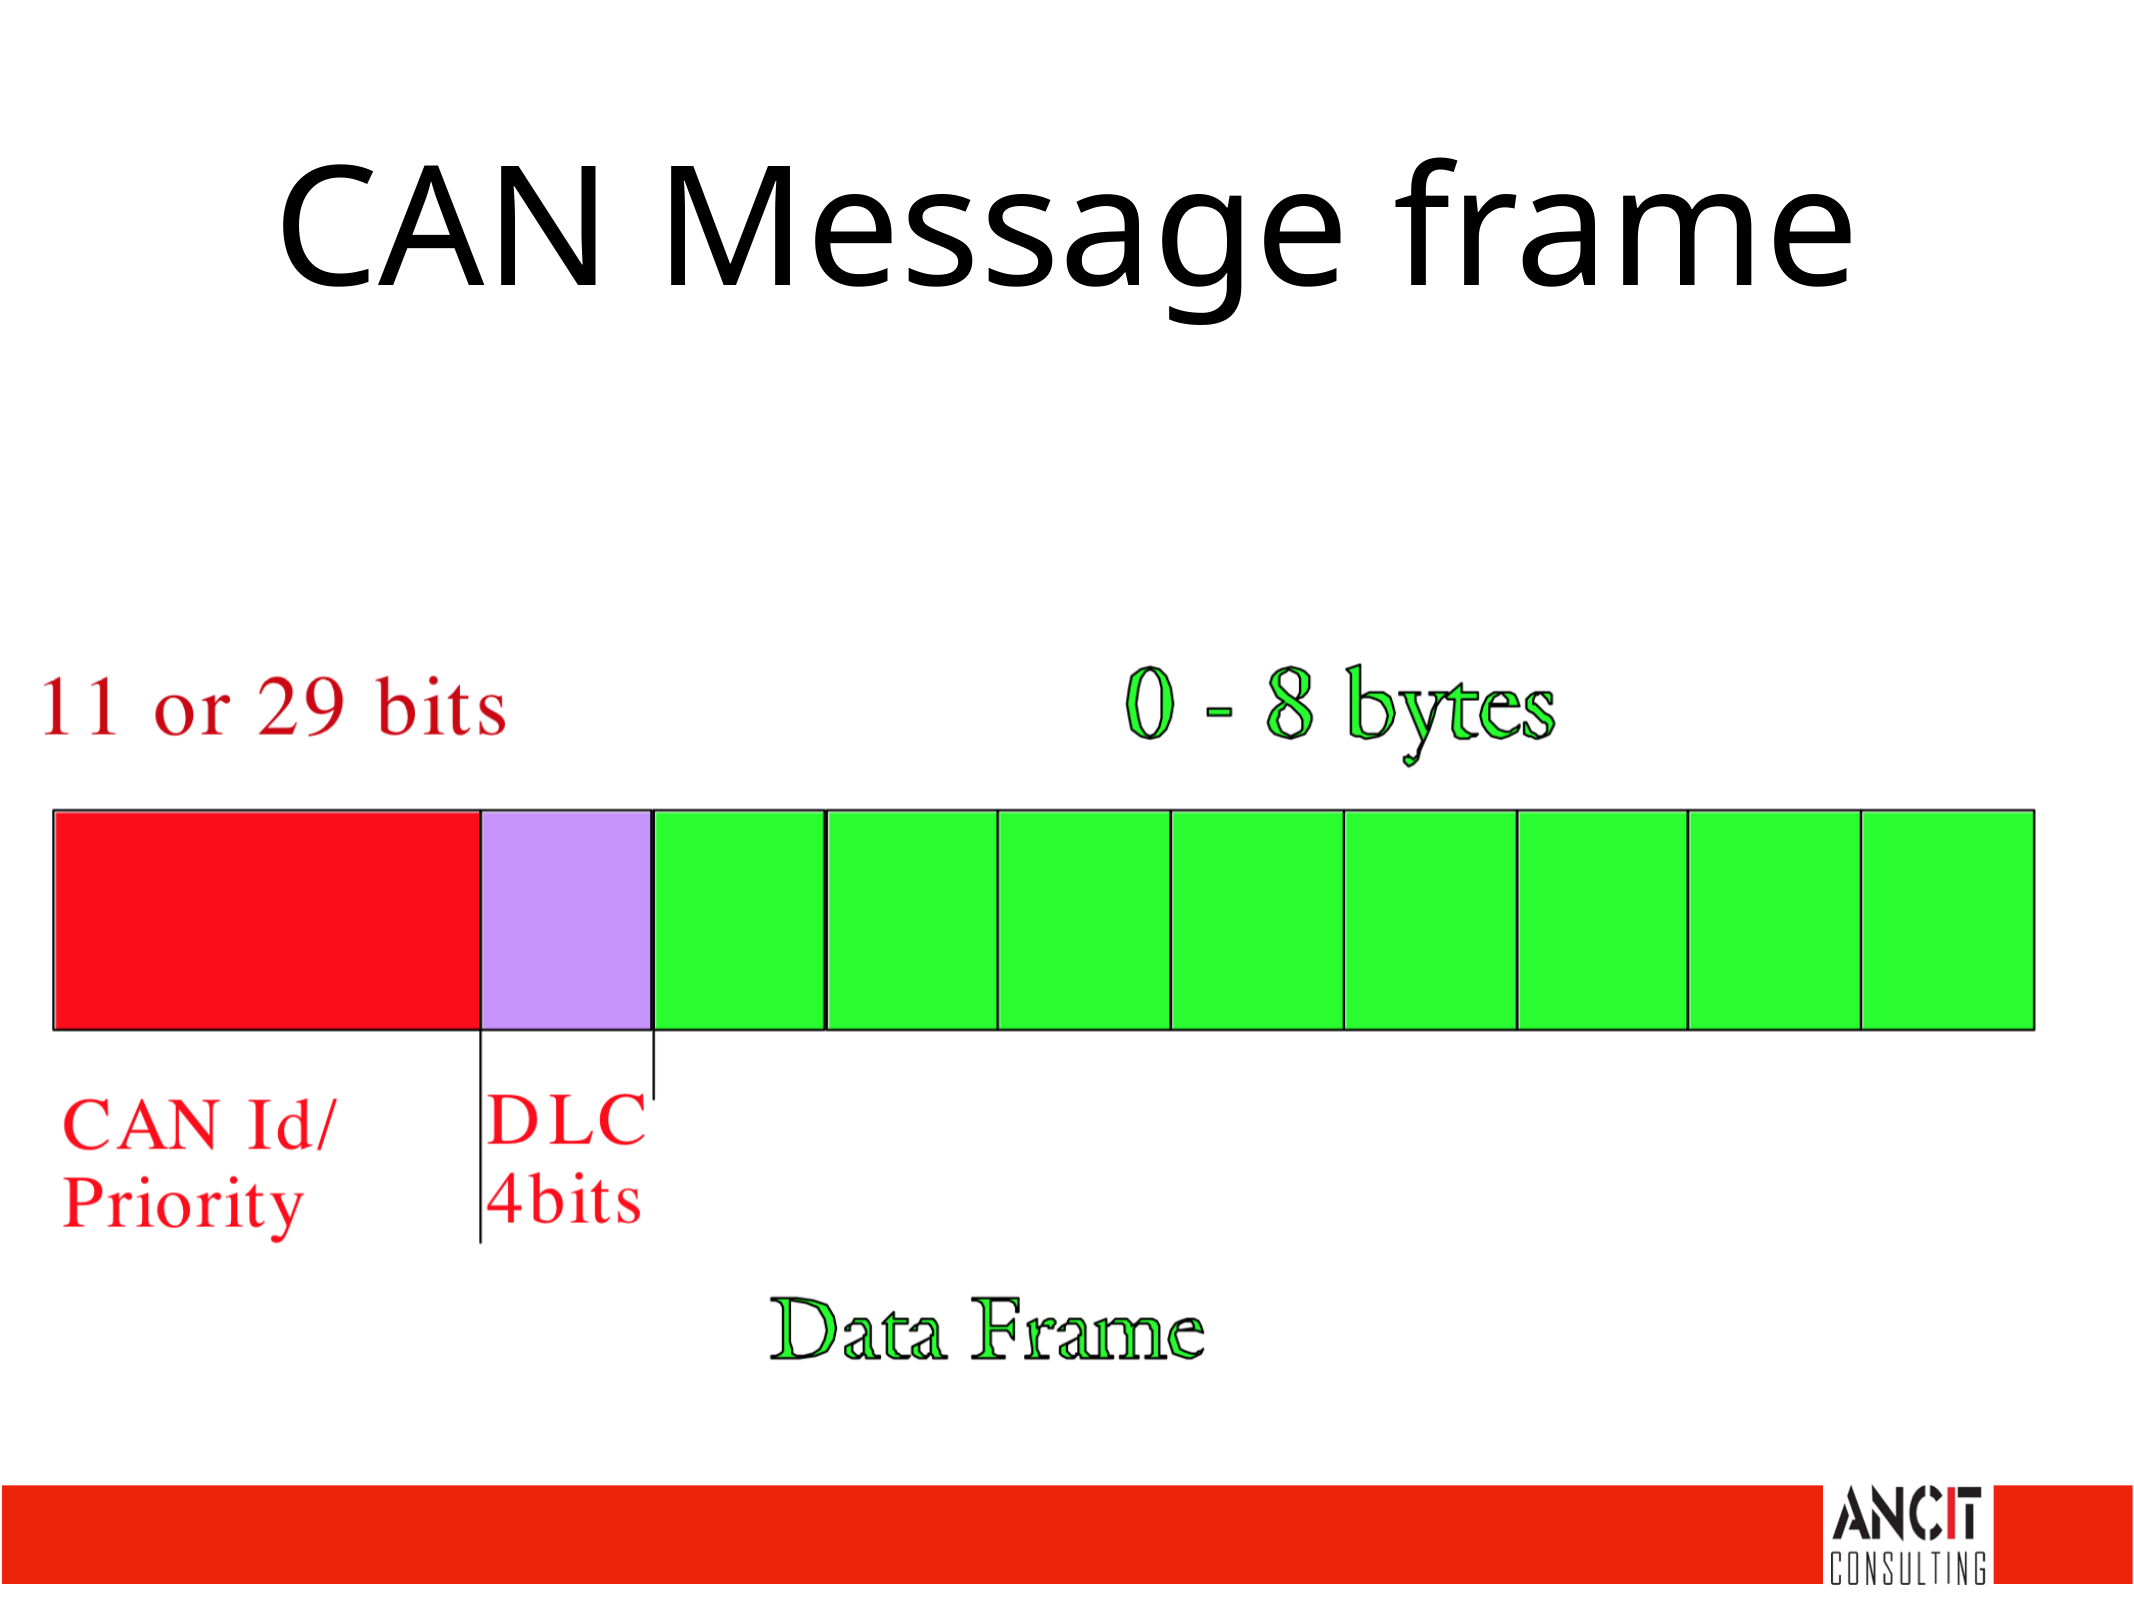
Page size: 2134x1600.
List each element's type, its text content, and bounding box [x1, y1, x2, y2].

picture [0, 485, 2134, 1398]
text_box [1993, 1485, 2133, 1584]
text_box [2, 1485, 1823, 1584]
picture [1831, 1484, 1986, 1585]
title CAN Message frame [156, 41, 1978, 396]
